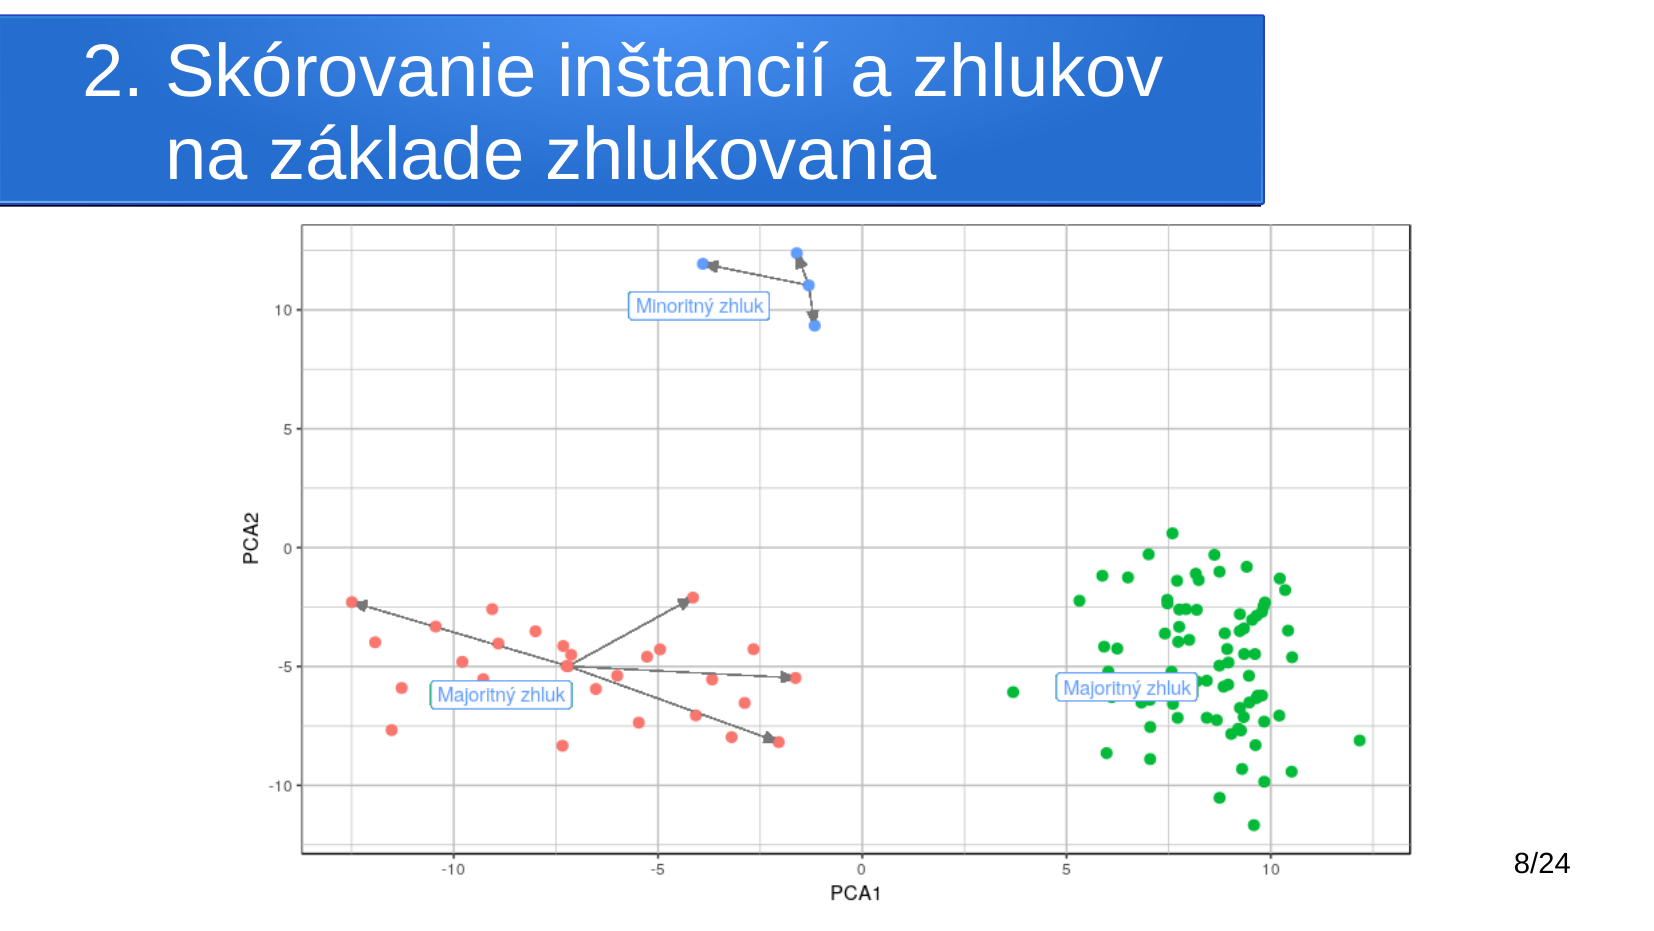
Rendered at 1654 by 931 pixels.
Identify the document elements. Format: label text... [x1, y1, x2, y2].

title 2. Skórovanie inštancií a zhlukov na základe zhlukovania [82, 29, 1291, 196]
picture [234, 215, 1420, 915]
